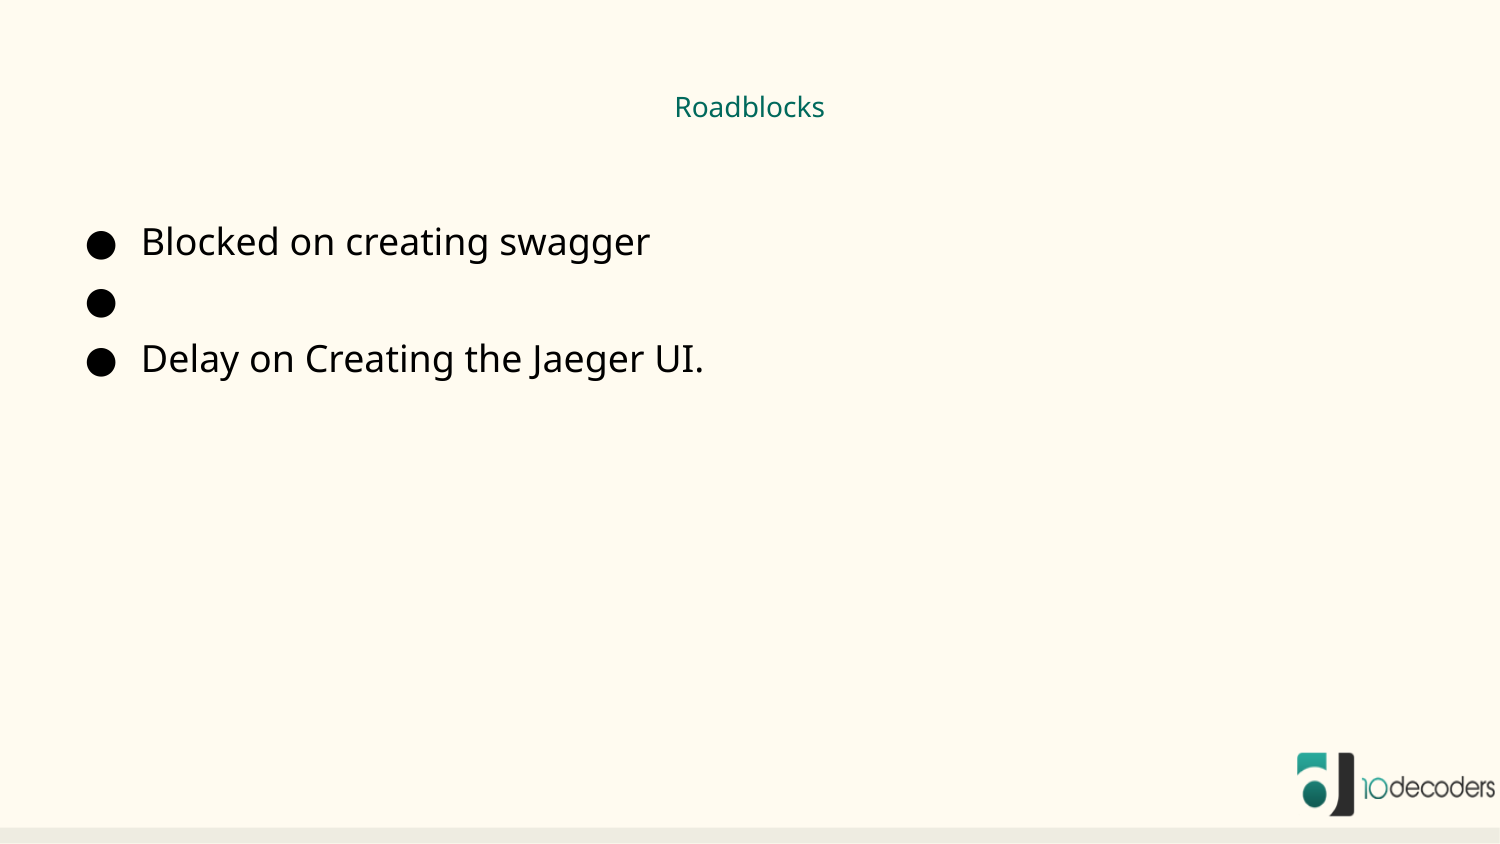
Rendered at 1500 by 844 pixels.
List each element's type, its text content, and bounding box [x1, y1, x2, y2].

text_box Roadblocks [51, 72, 1449, 174]
picture [1293, 749, 1500, 819]
text_box Blocked on creating swagger Delay on Creating the Jaeger UI. [51, 192, 1449, 750]
